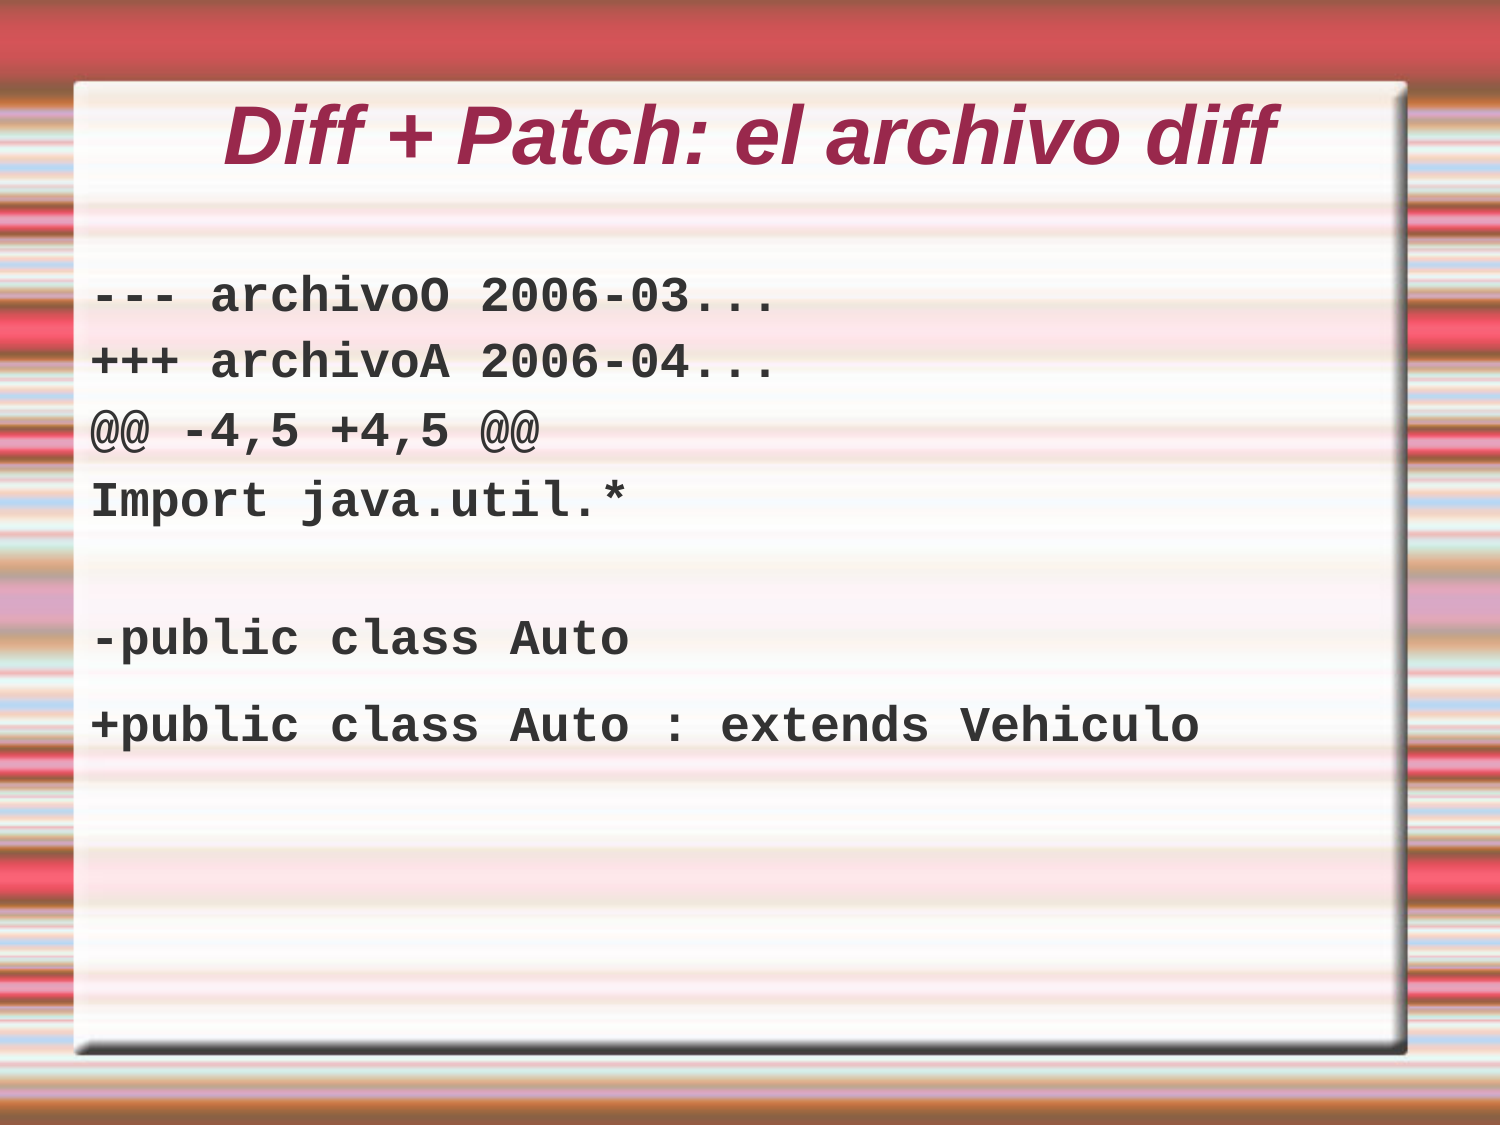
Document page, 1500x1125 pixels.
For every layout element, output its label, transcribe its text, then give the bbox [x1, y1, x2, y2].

picture [0, 0, 1500, 1125]
title Diff + Patch: el archivo diff [75, 45, 1426, 233]
list --- archivoO 2006-03... +++ archivoA 2006-04... @@ -4,5 +4,5 @@ Import java.util.* -public class Auto +public class Auto : extends Vehiculo [75, 262, 1426, 1006]
